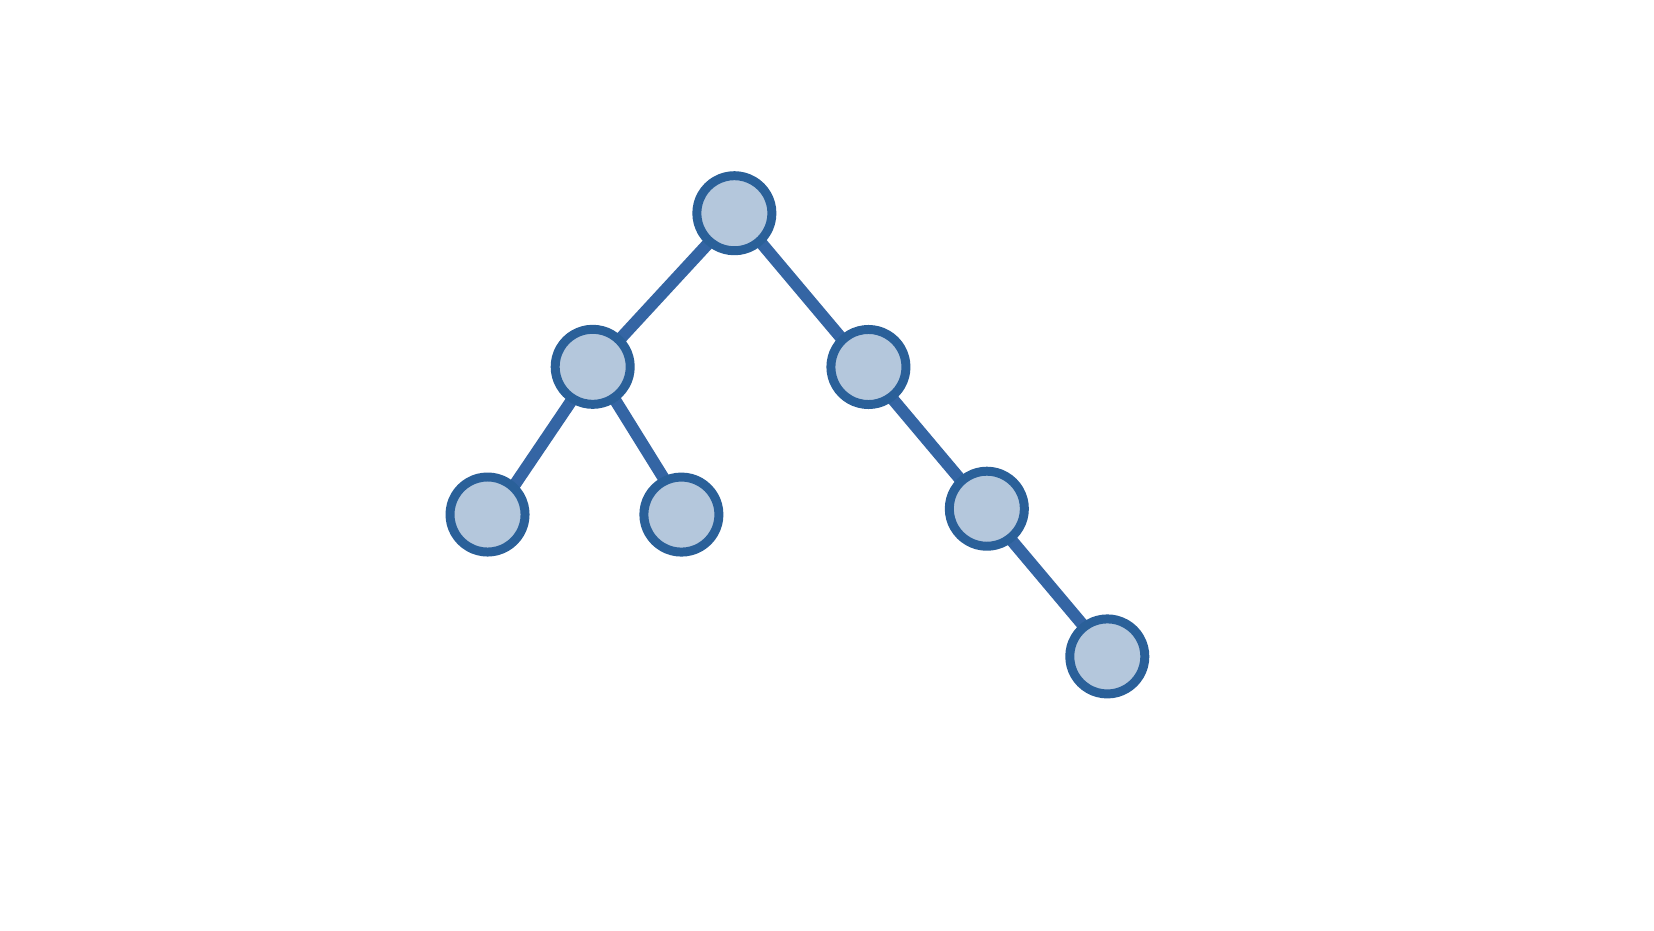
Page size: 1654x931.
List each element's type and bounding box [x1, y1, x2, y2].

text_box [643, 477, 719, 553]
text_box [1069, 618, 1145, 694]
text_box [696, 175, 772, 251]
text_box [450, 476, 526, 553]
text_box [830, 329, 906, 405]
text_box [949, 471, 1025, 547]
text_box [555, 329, 631, 405]
